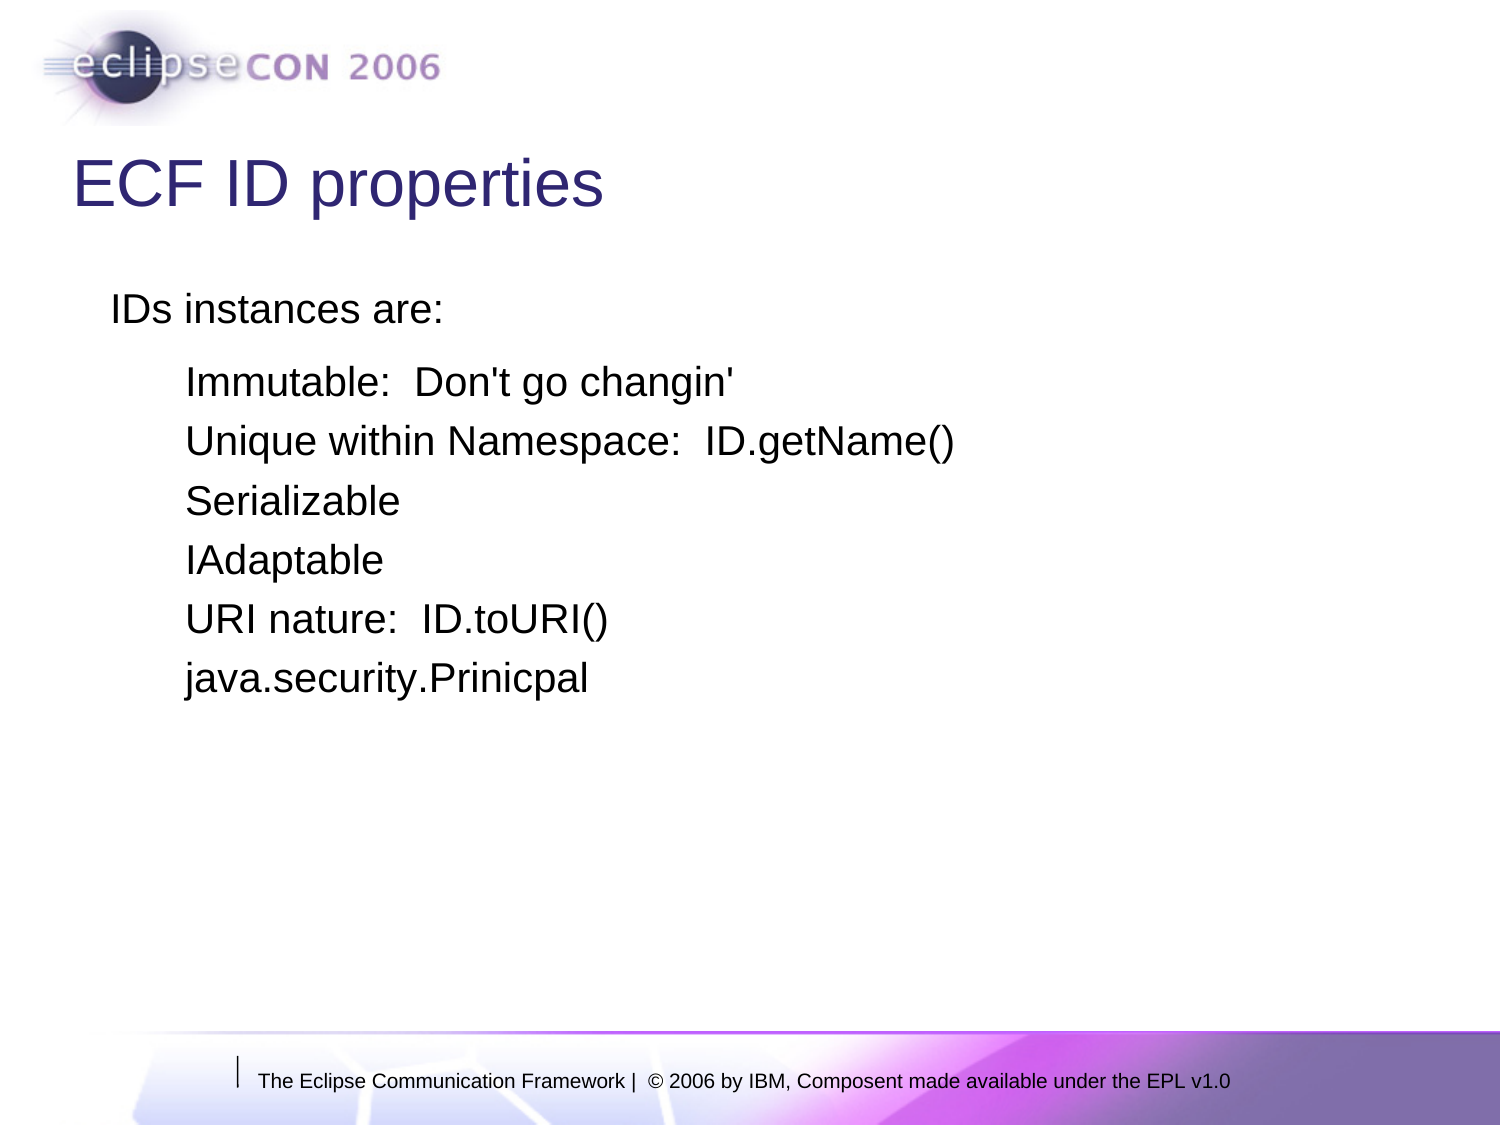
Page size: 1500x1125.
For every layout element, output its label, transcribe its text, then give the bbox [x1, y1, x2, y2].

list IDs instances are: Immutable: Don't go changin' Unique within Namespace: ID.getName() Serializable IAdaptable URI nature: ID.toURI() java.security.Prinicpal [108, 291, 1378, 932]
picture [0, 1031, 1500, 1125]
picture [31, 10, 1040, 126]
title ECF ID properties [72, 150, 1425, 226]
